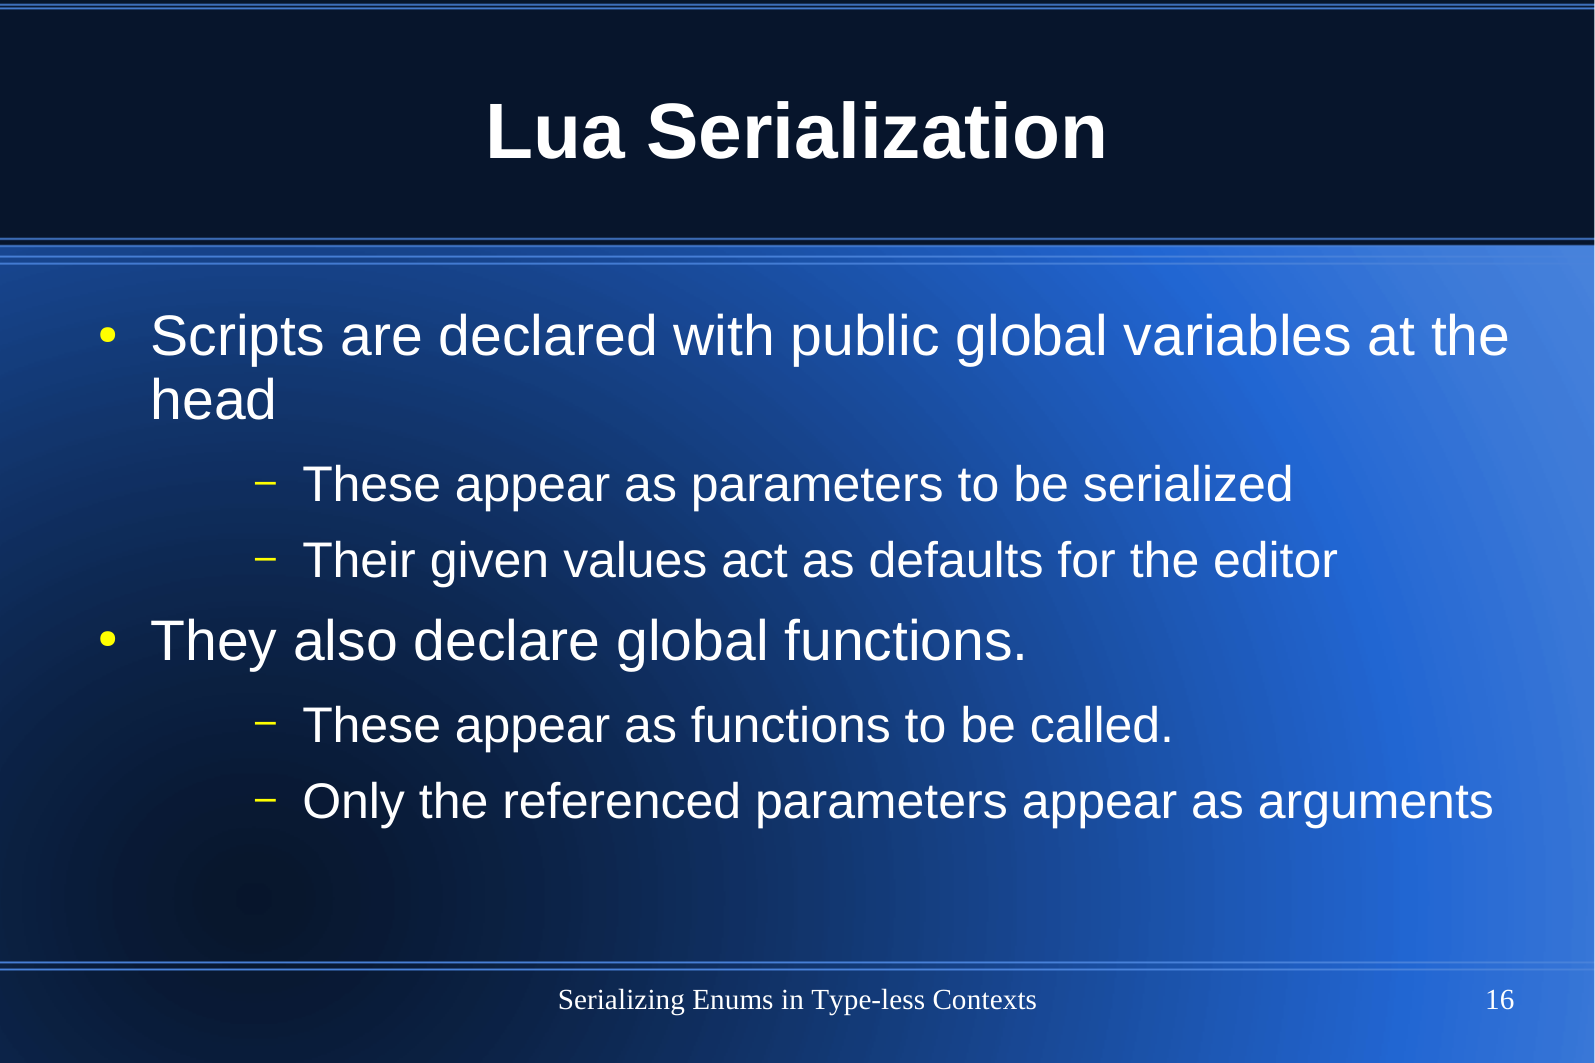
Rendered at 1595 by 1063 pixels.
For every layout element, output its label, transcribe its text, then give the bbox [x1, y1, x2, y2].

picture [0, 0, 1595, 1063]
title Lua Serialization [79, 42, 1515, 220]
list Scripts are declared with public global variables at the head These appear as parameters to be serialized Their given values act as defaults for the editor They also declare global functions. These appear as functions to be called. Only the referenced parameters appear as arguments [79, 304, 1515, 921]
